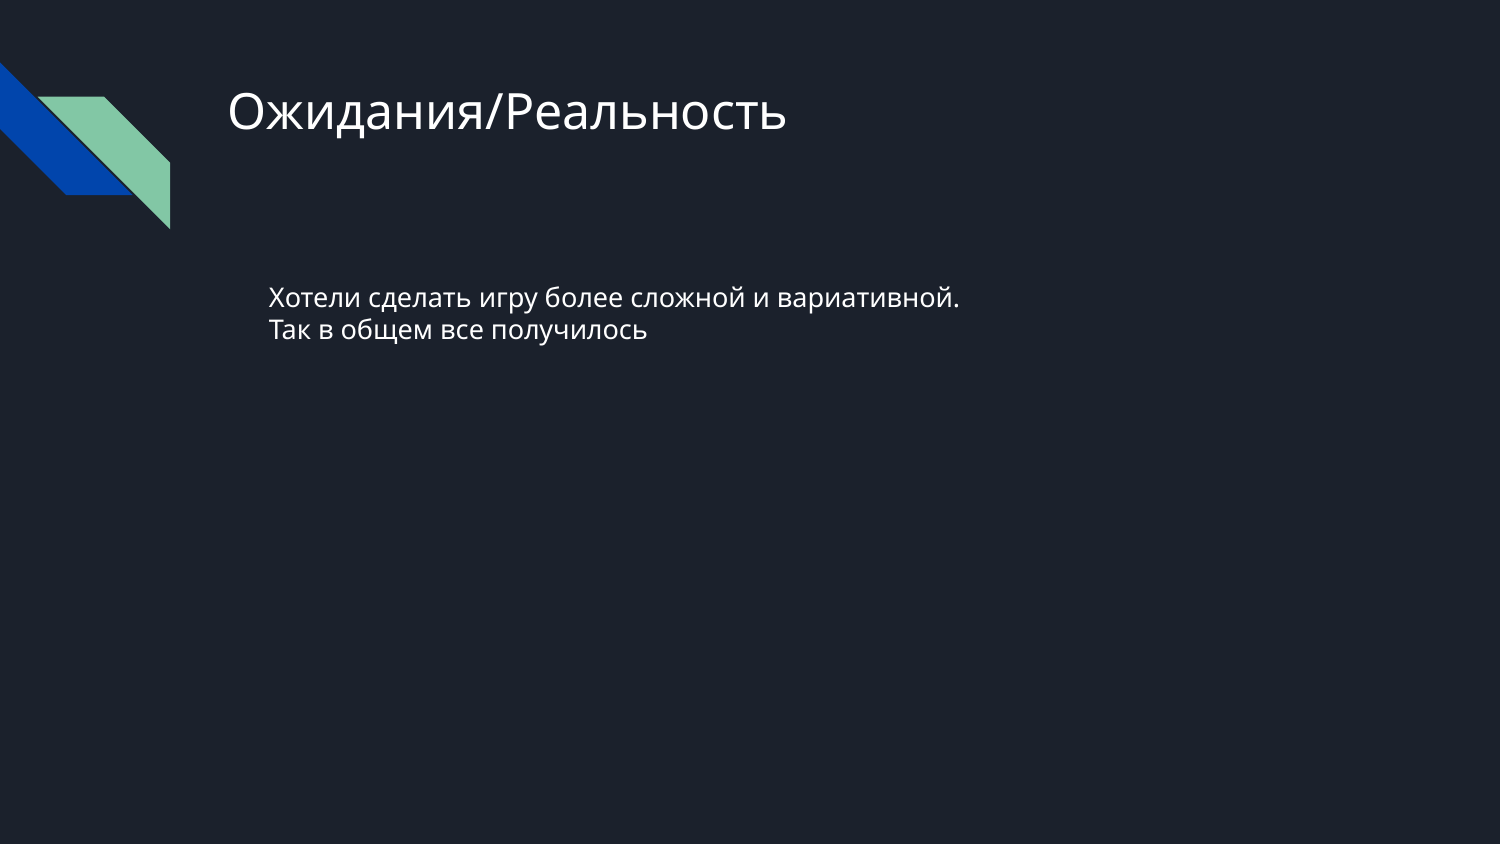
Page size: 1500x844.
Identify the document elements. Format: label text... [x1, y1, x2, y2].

title Ожидания/Реальность [212, 64, 1368, 215]
text_box Хотели сделать игру более сложной и вариативной. Так в общем все получилось [253, 265, 1189, 701]
